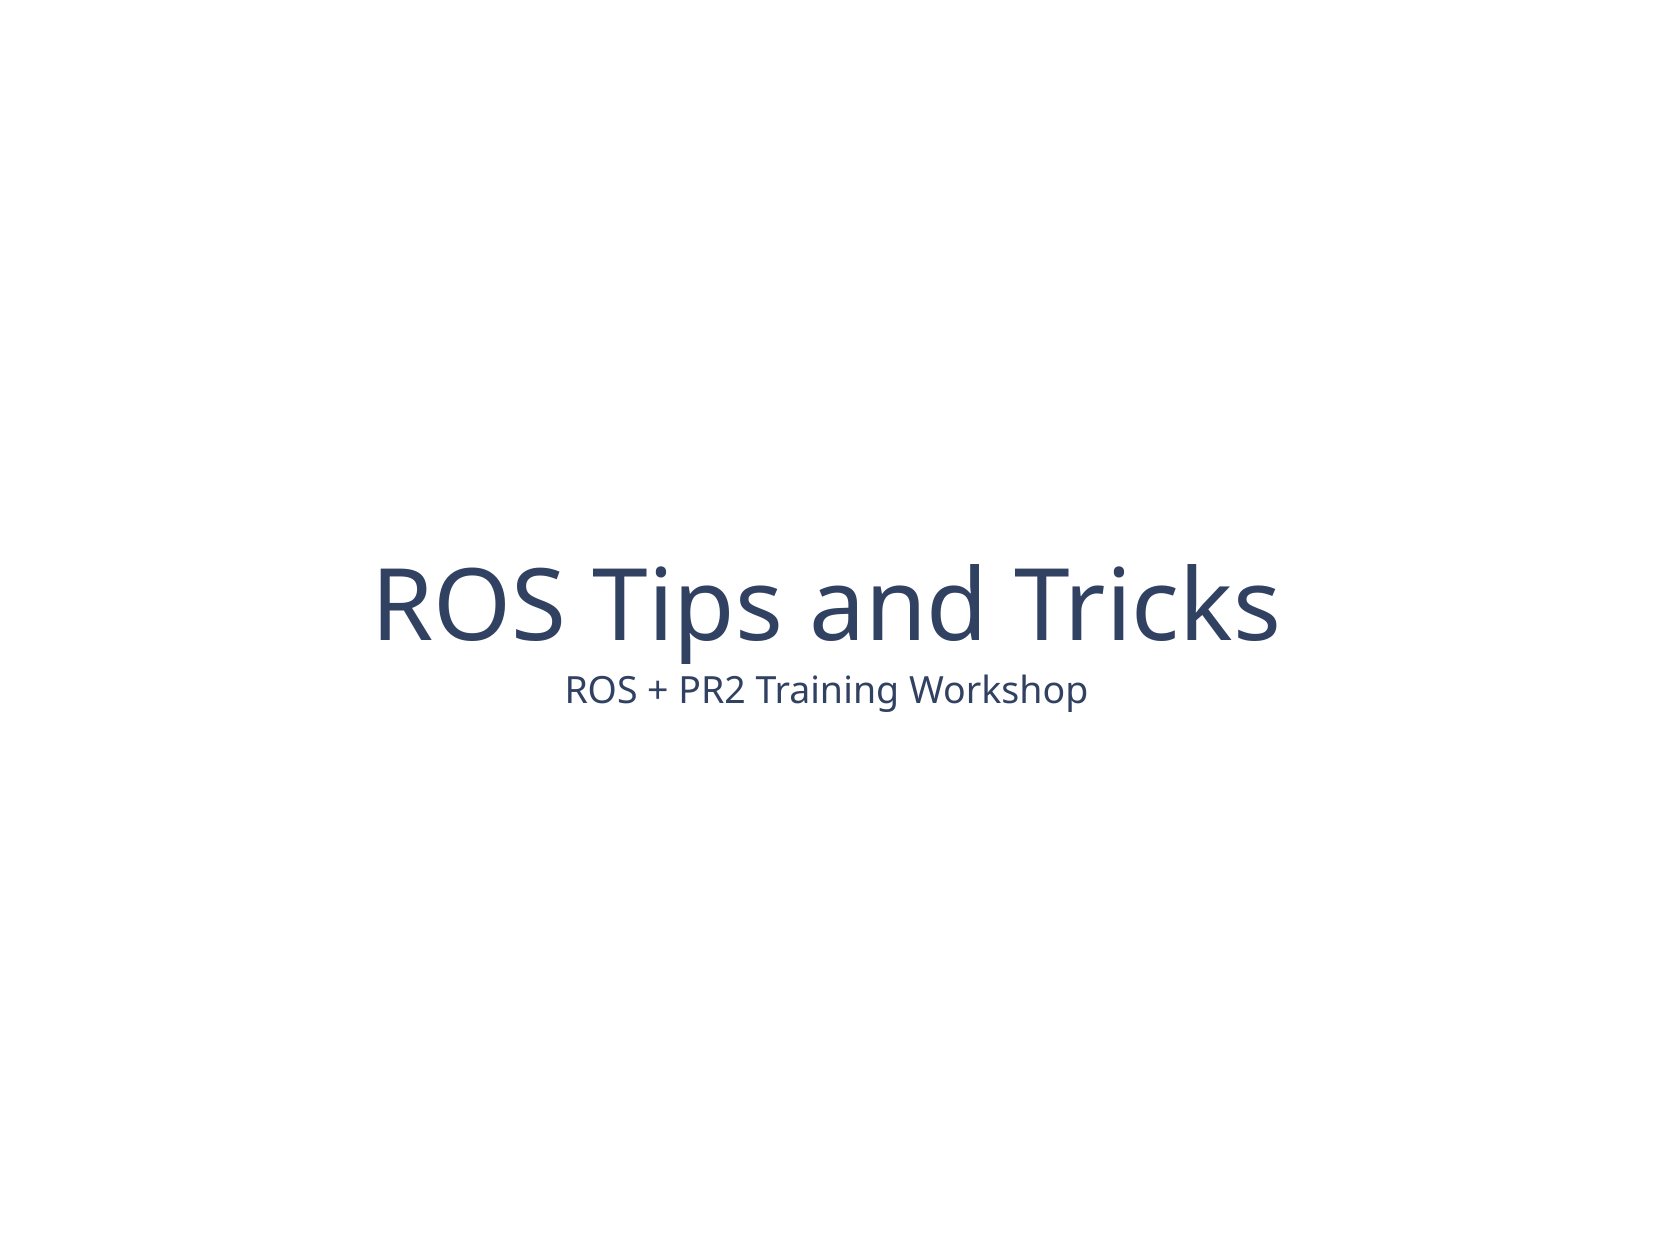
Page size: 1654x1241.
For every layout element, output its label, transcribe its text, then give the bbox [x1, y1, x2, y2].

text_box ROS Tips and Tricks [0, 526, 1654, 656]
text_box ROS + PR2 Training Workshop [0, 656, 1654, 715]
